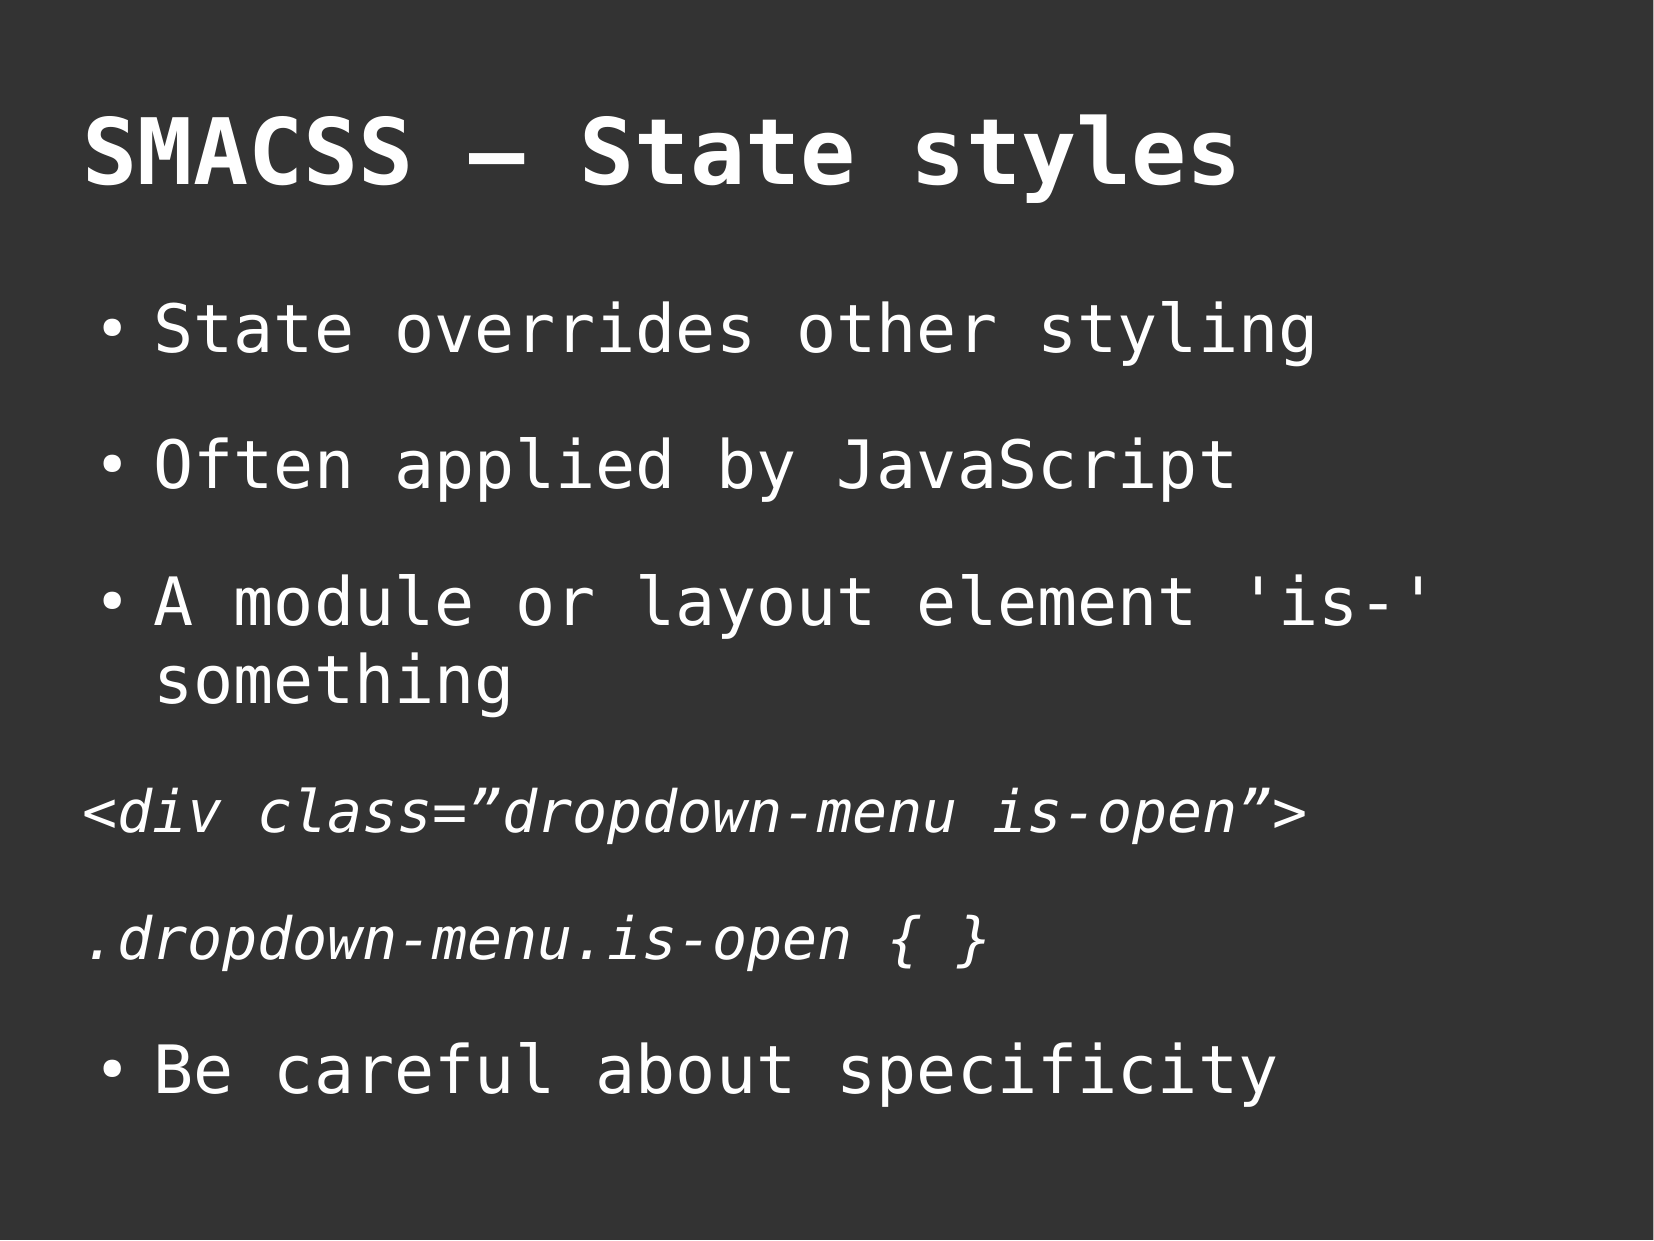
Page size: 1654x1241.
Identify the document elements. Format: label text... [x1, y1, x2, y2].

list State overrides other styling Often applied by JavaScript A module or layout element 'is-' something <div class=”dropdown-menu is-open”> .dropdown-menu.is-open { } Be careful about specificity [82, 290, 1571, 1182]
title SMACSS – State styles [82, 49, 1571, 257]
